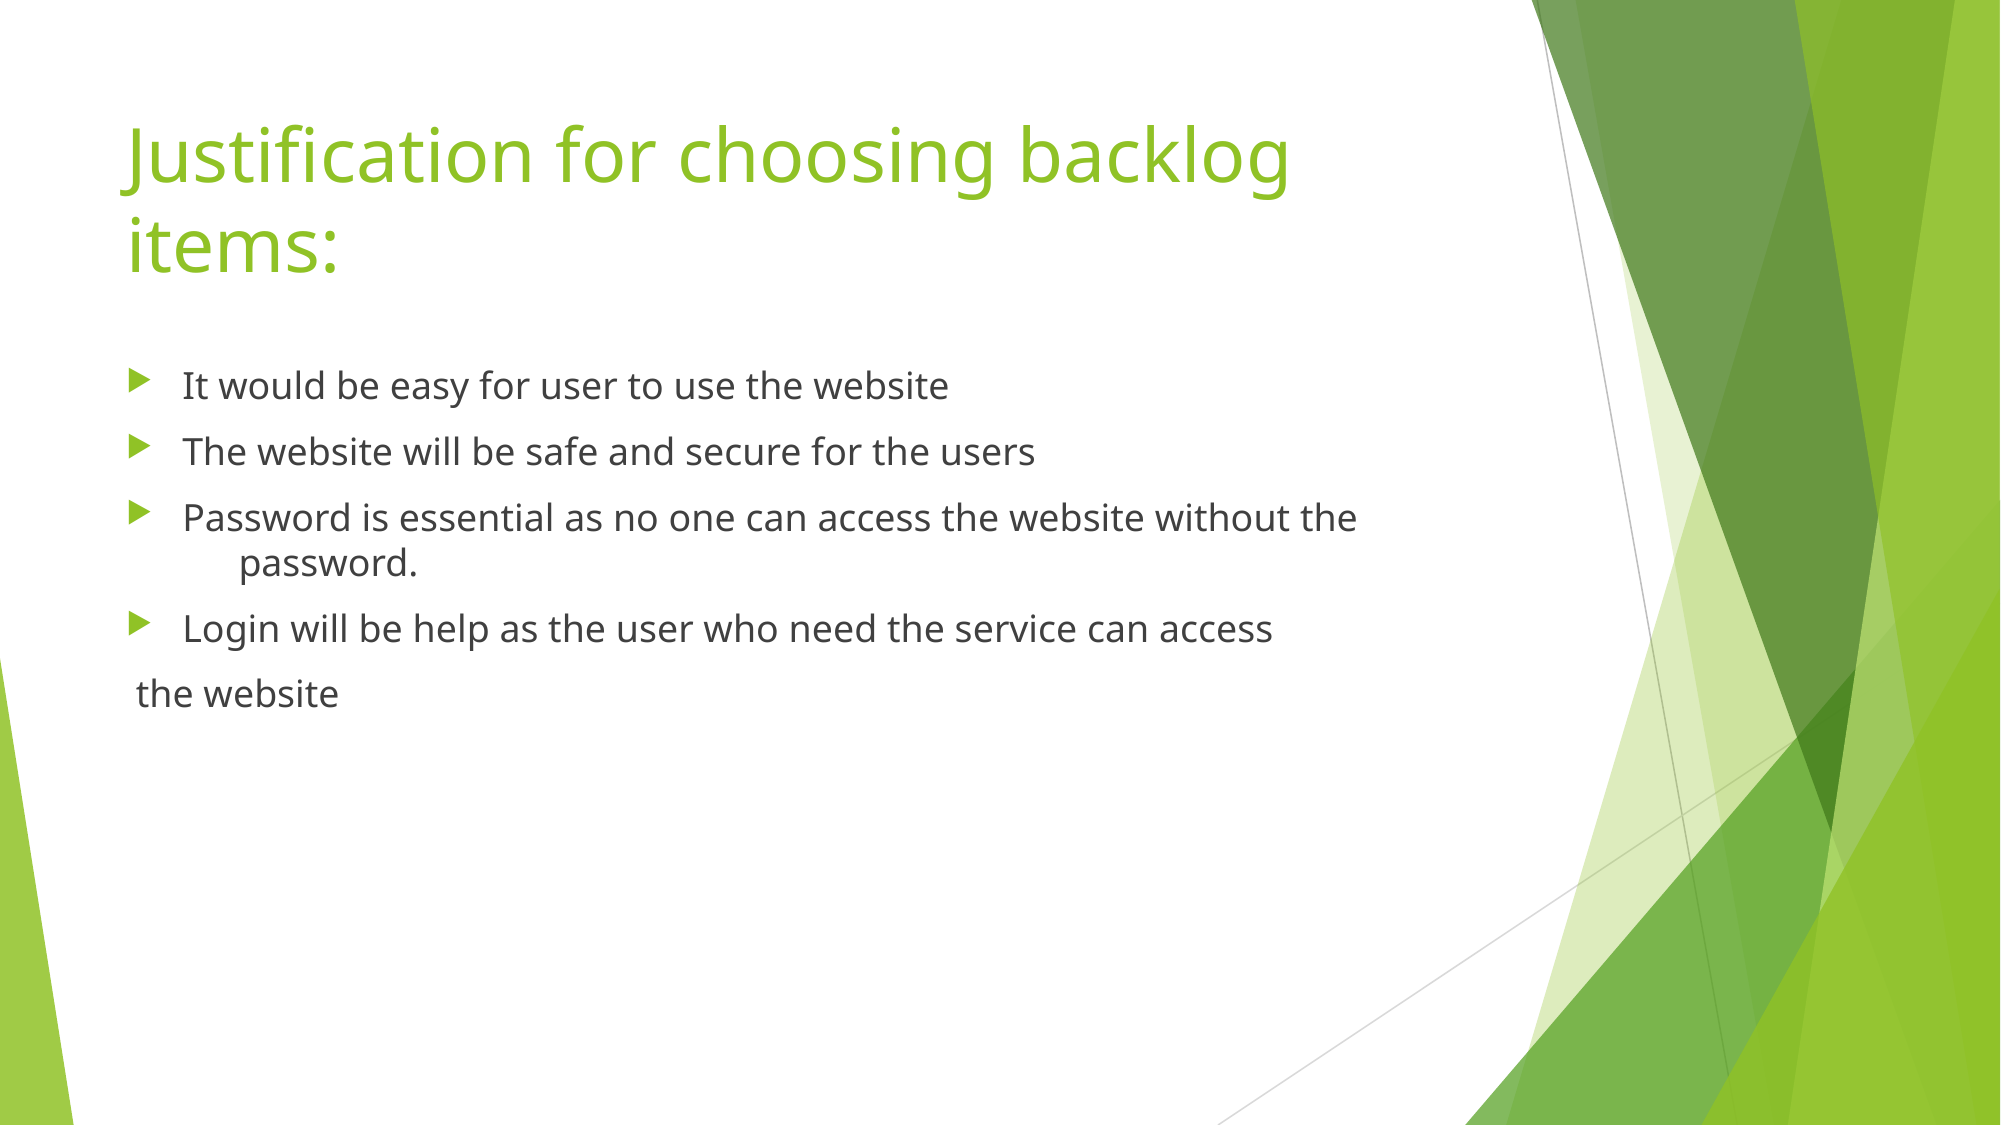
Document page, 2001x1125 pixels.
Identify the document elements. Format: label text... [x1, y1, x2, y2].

title Justification for choosing backlog items: [111, 99, 1522, 317]
list It would be easy for user to use the website The website will be safe and secure for the users Password is essential as no one can access the website without the password. Login will be help as the user who need the service can access the website [111, 354, 1522, 992]
